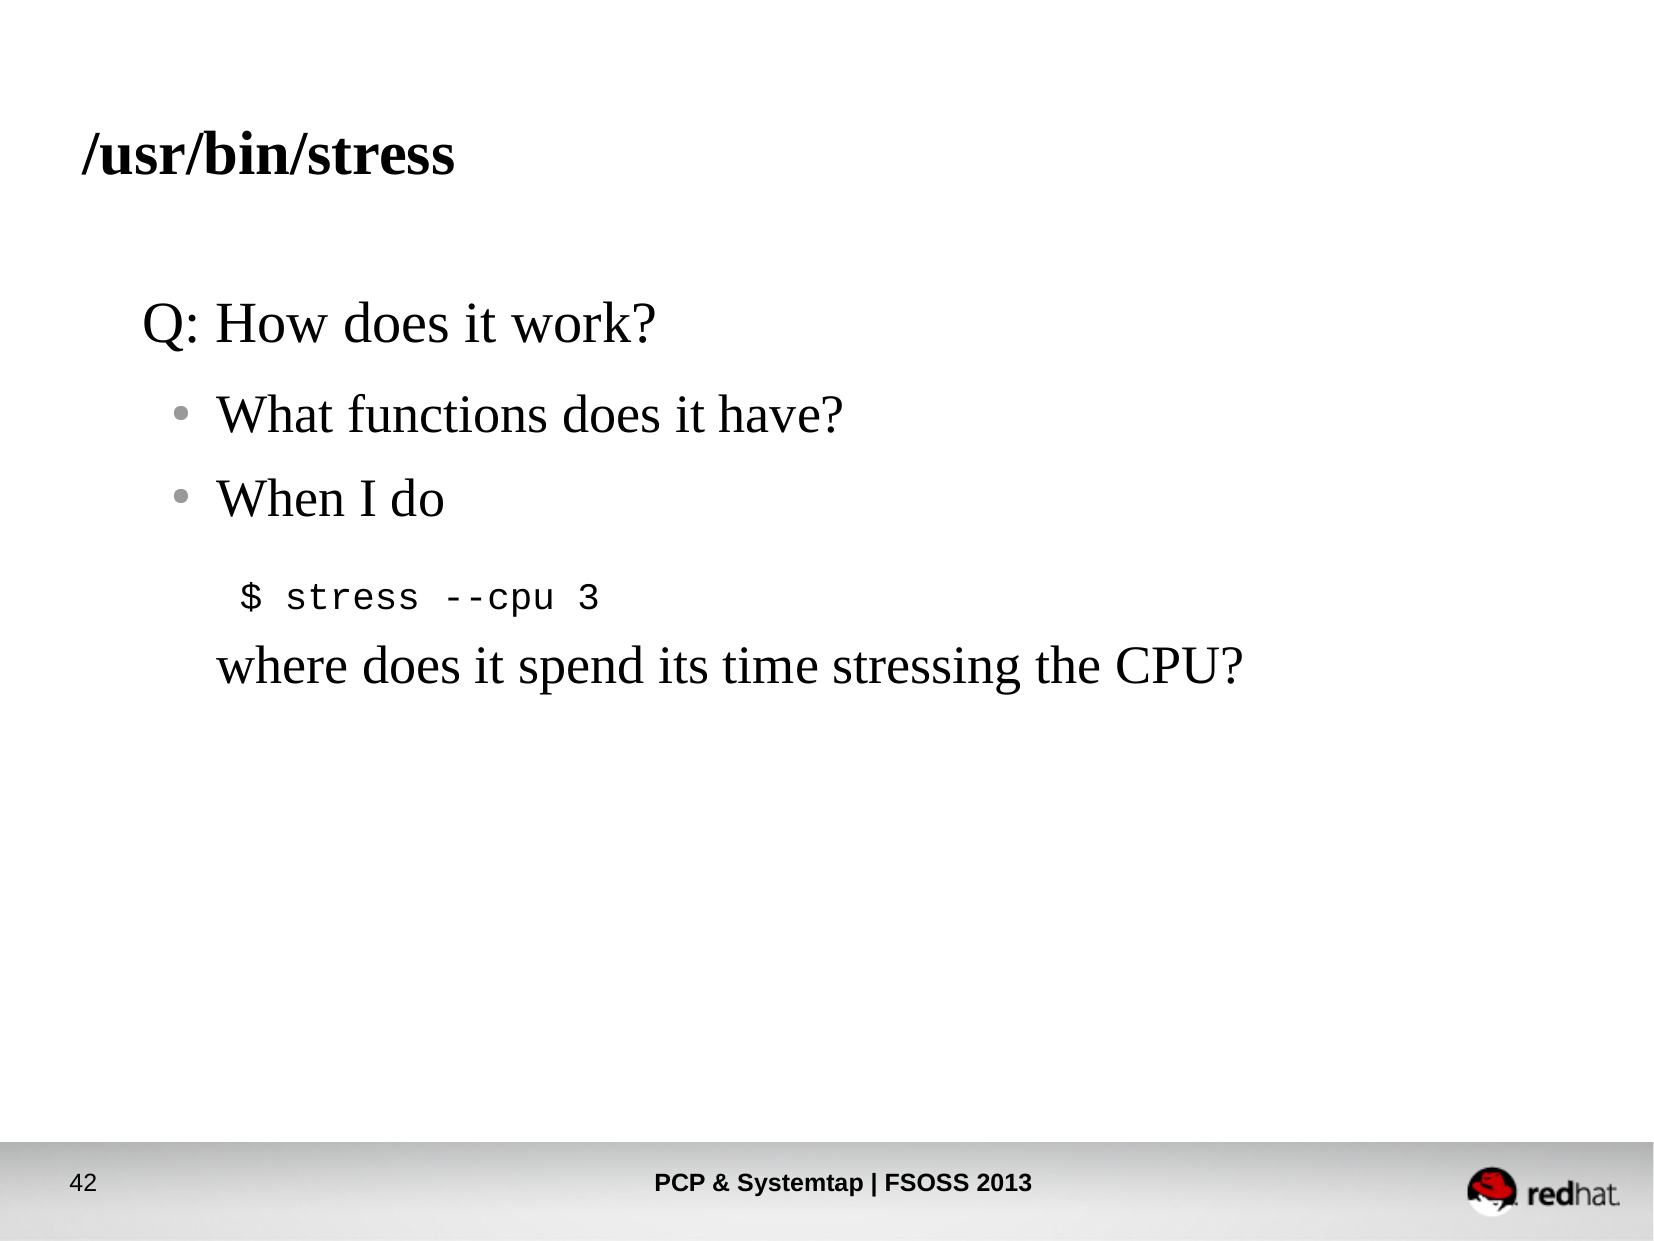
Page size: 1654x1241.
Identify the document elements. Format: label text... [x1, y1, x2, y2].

text_box $ stress --cpu 3 [225, 571, 684, 661]
title /usr/bin/stress [82, 49, 1571, 257]
picture [0, 1142, 1654, 1241]
list Q: How does it work? What functions does it have? When I do where does it spend its time stressing the CPU? [82, 290, 1571, 995]
